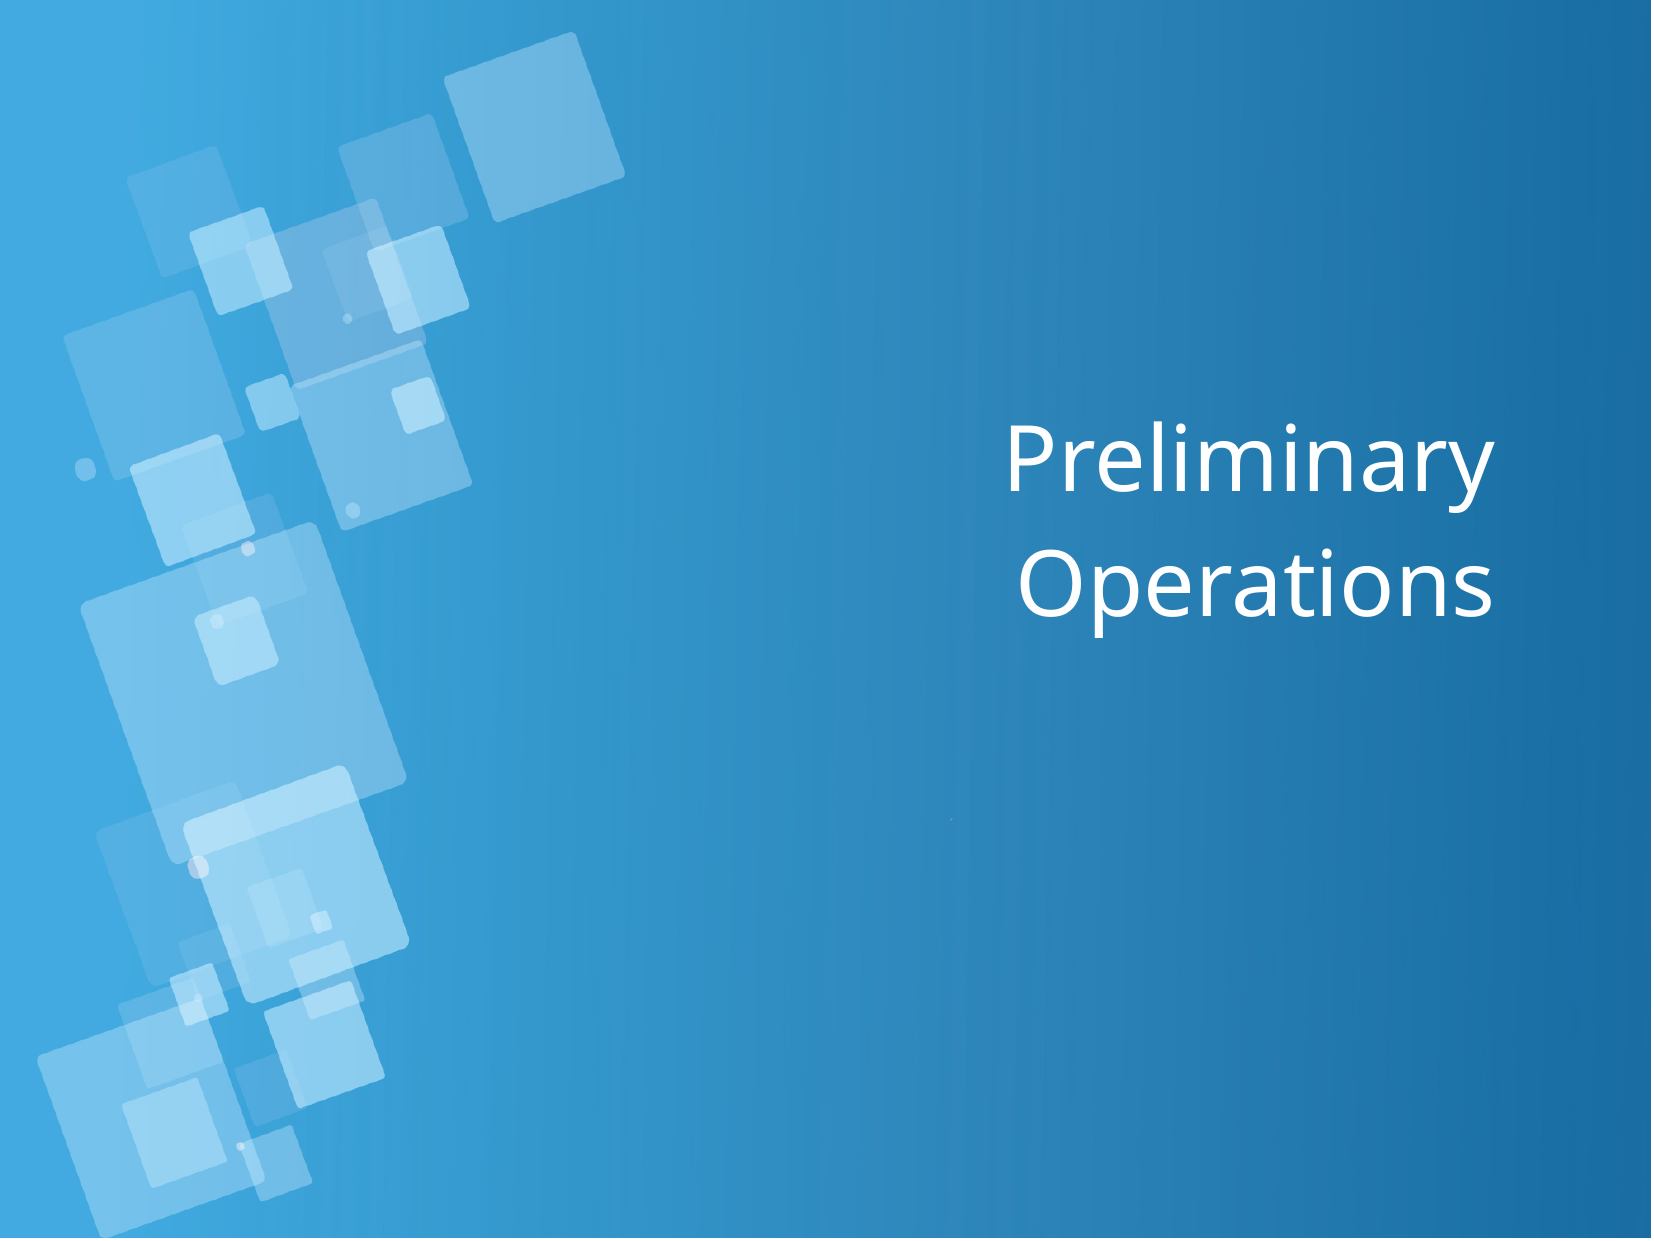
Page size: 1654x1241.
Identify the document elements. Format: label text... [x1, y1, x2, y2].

picture [0, 0, 1651, 1238]
title Preliminary Operations [570, 407, 1497, 630]
